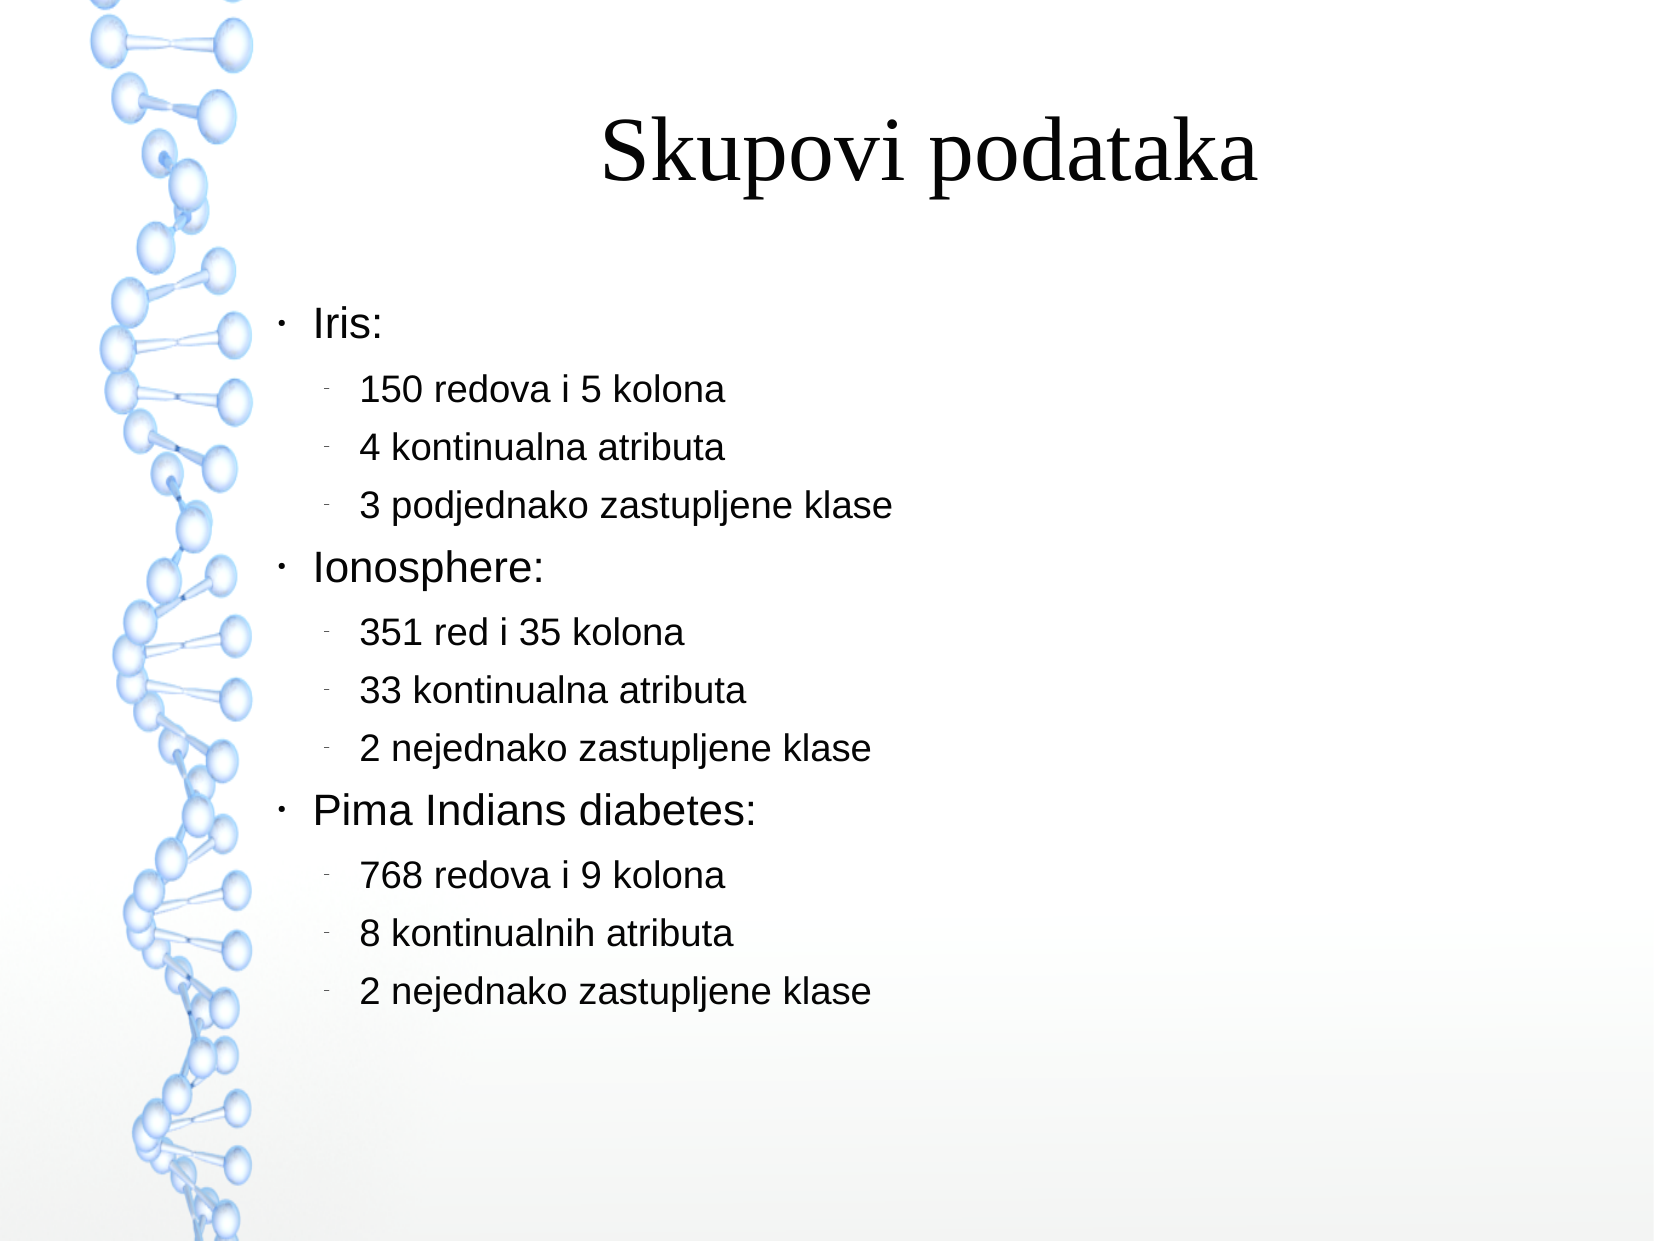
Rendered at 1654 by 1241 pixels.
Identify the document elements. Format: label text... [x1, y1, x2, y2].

list Iris: 150 redova i 5 kolona 4 kontinualna atributa 3 podjednako zastupljene klase Ionosphere: 351 red i 35 kolona 33 kontinualna atributa 2 nejednako zastupljene klase Pima Indians diabetes: 768 redova i 9 kolona 8 kontinualnih atributa 2 nejednako zastupljene klase [265, 299, 1595, 1019]
picture [0, 0, 1654, 1241]
title Skupovi podataka [265, 47, 1595, 252]
